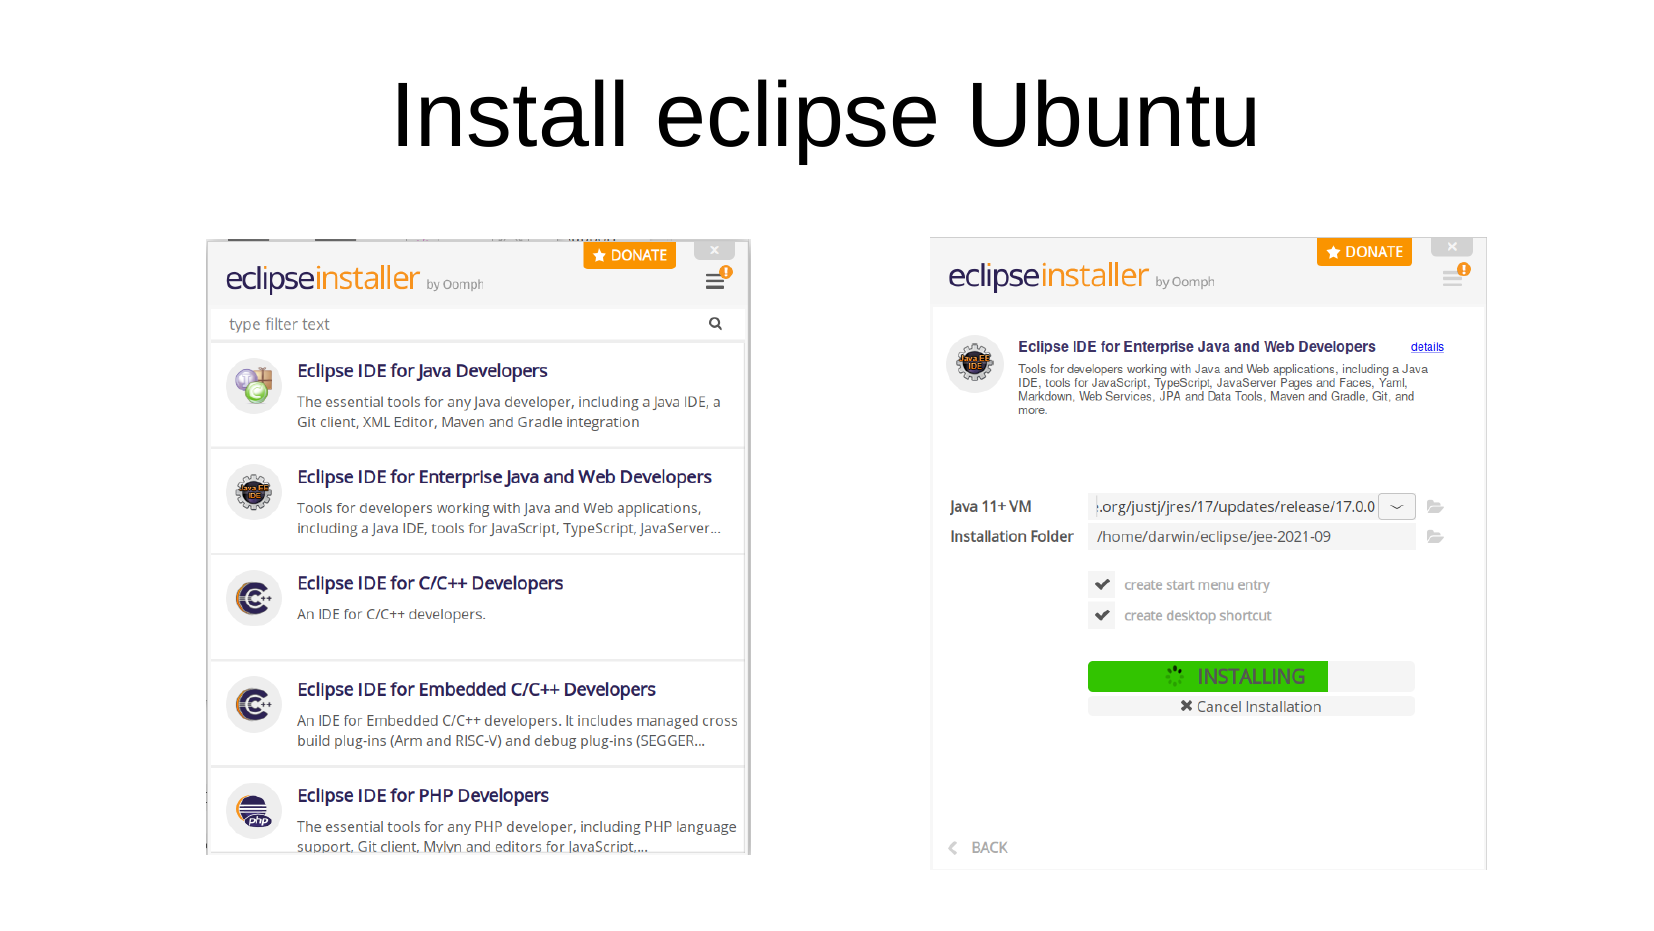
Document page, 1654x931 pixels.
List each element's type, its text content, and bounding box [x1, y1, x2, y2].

picture [930, 237, 1487, 871]
title Install eclipse Ubuntu [82, 37, 1571, 193]
picture [206, 239, 751, 856]
